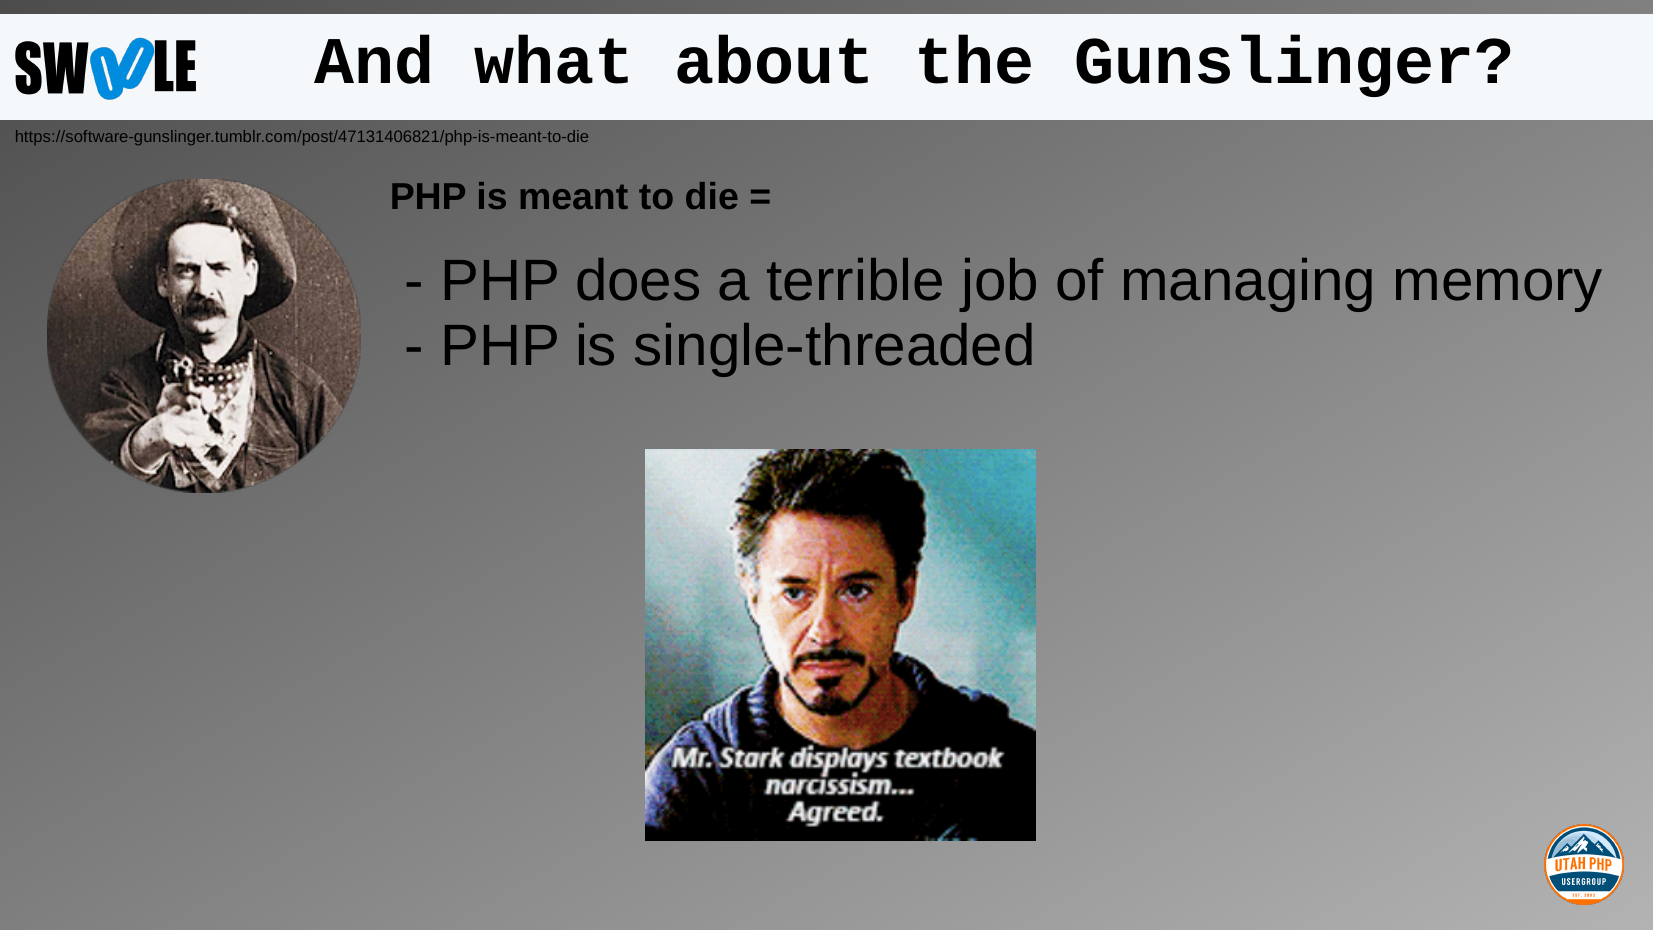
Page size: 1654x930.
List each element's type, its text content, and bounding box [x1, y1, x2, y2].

text_box PHP is meant to die = [375, 168, 976, 267]
text_box [196, 14, 1653, 120]
text_box https://software-gunslinger.tumblr.com/post/47131406821/php-is-meant-to-die [0, 119, 976, 154]
picture [1544, 824, 1624, 905]
title And what about the Gunslinger? [314, 14, 1586, 118]
picture [47, 179, 361, 493]
picture [15, 14, 196, 119]
picture [645, 449, 1036, 841]
text_box - PHP does a terrible job of managing memory - PHP is single-threaded [390, 240, 1621, 450]
text_box [0, 14, 15, 119]
